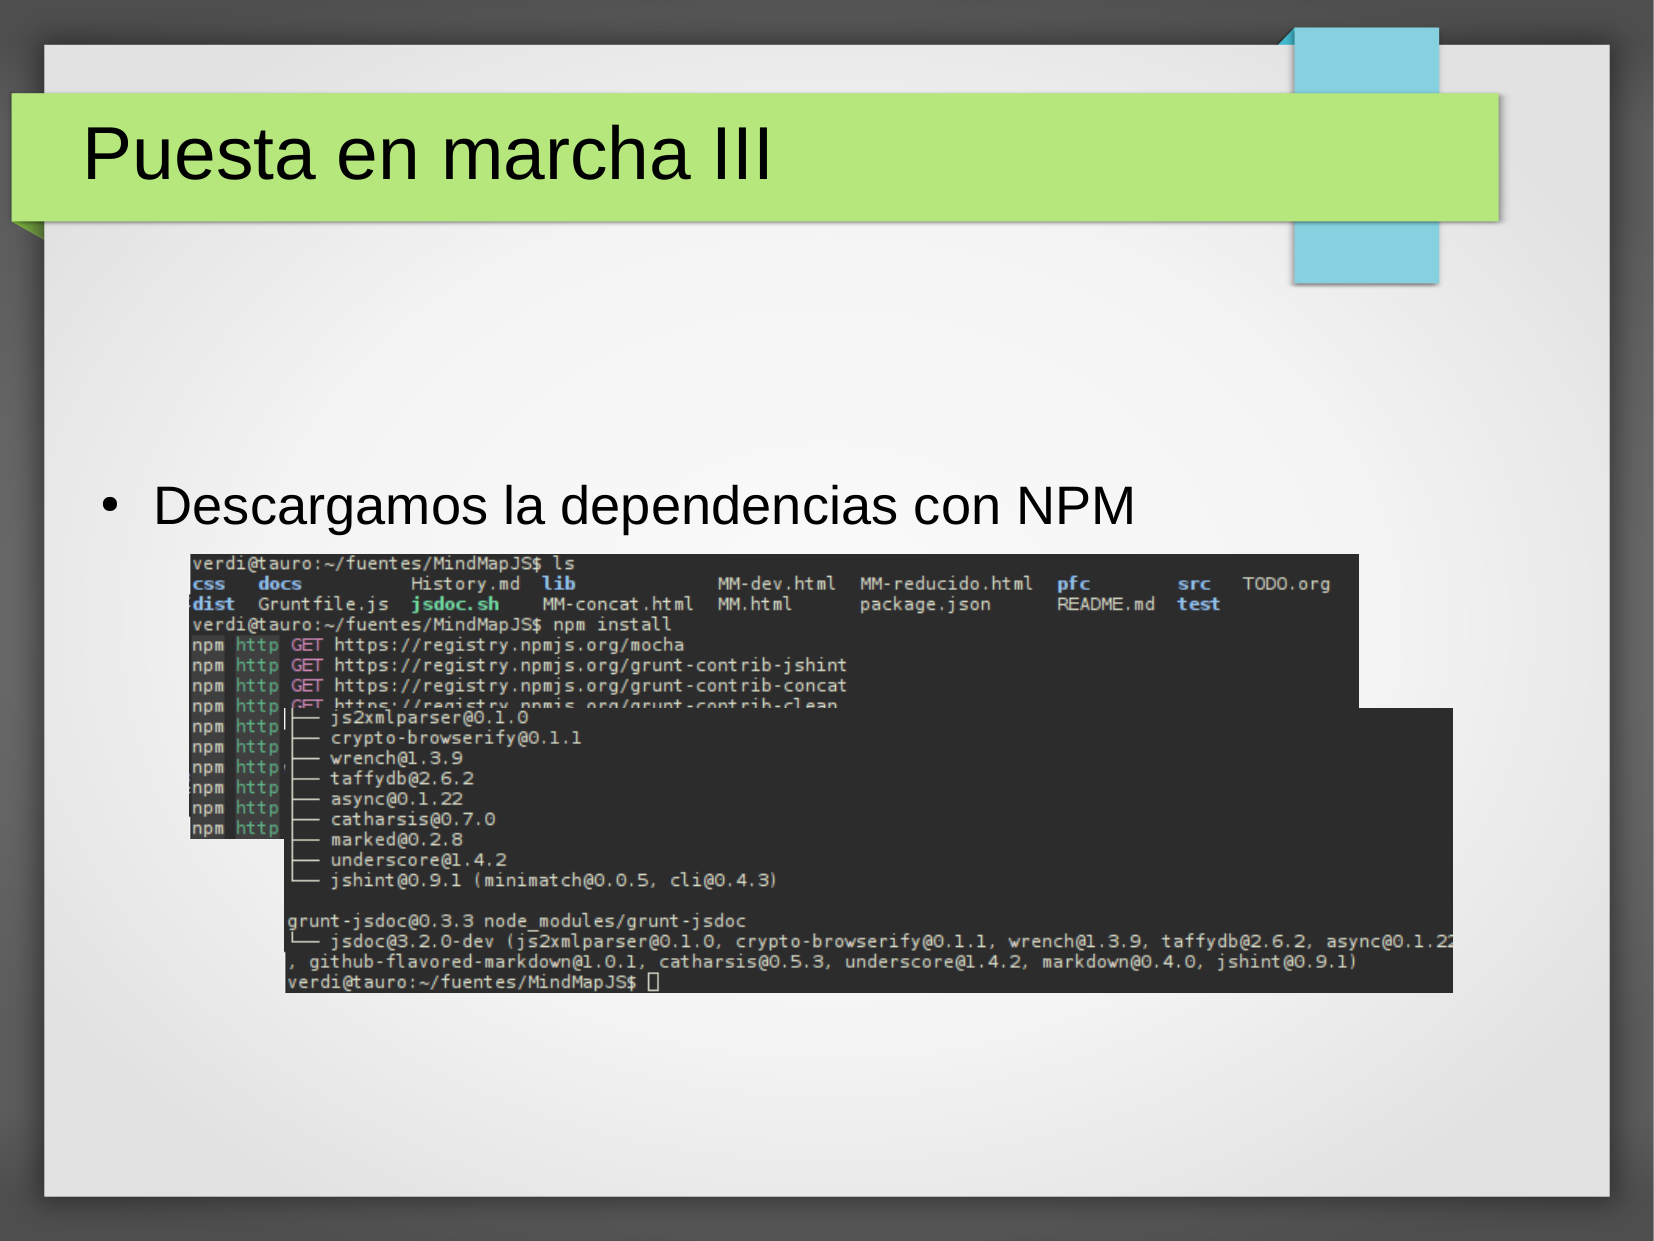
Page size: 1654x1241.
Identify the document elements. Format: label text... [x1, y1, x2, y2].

list Descargamos la dependencias con NPM [82, 295, 1571, 1015]
picture [0, 0, 1654, 1241]
title Puesta en marcha III [82, 94, 1264, 213]
